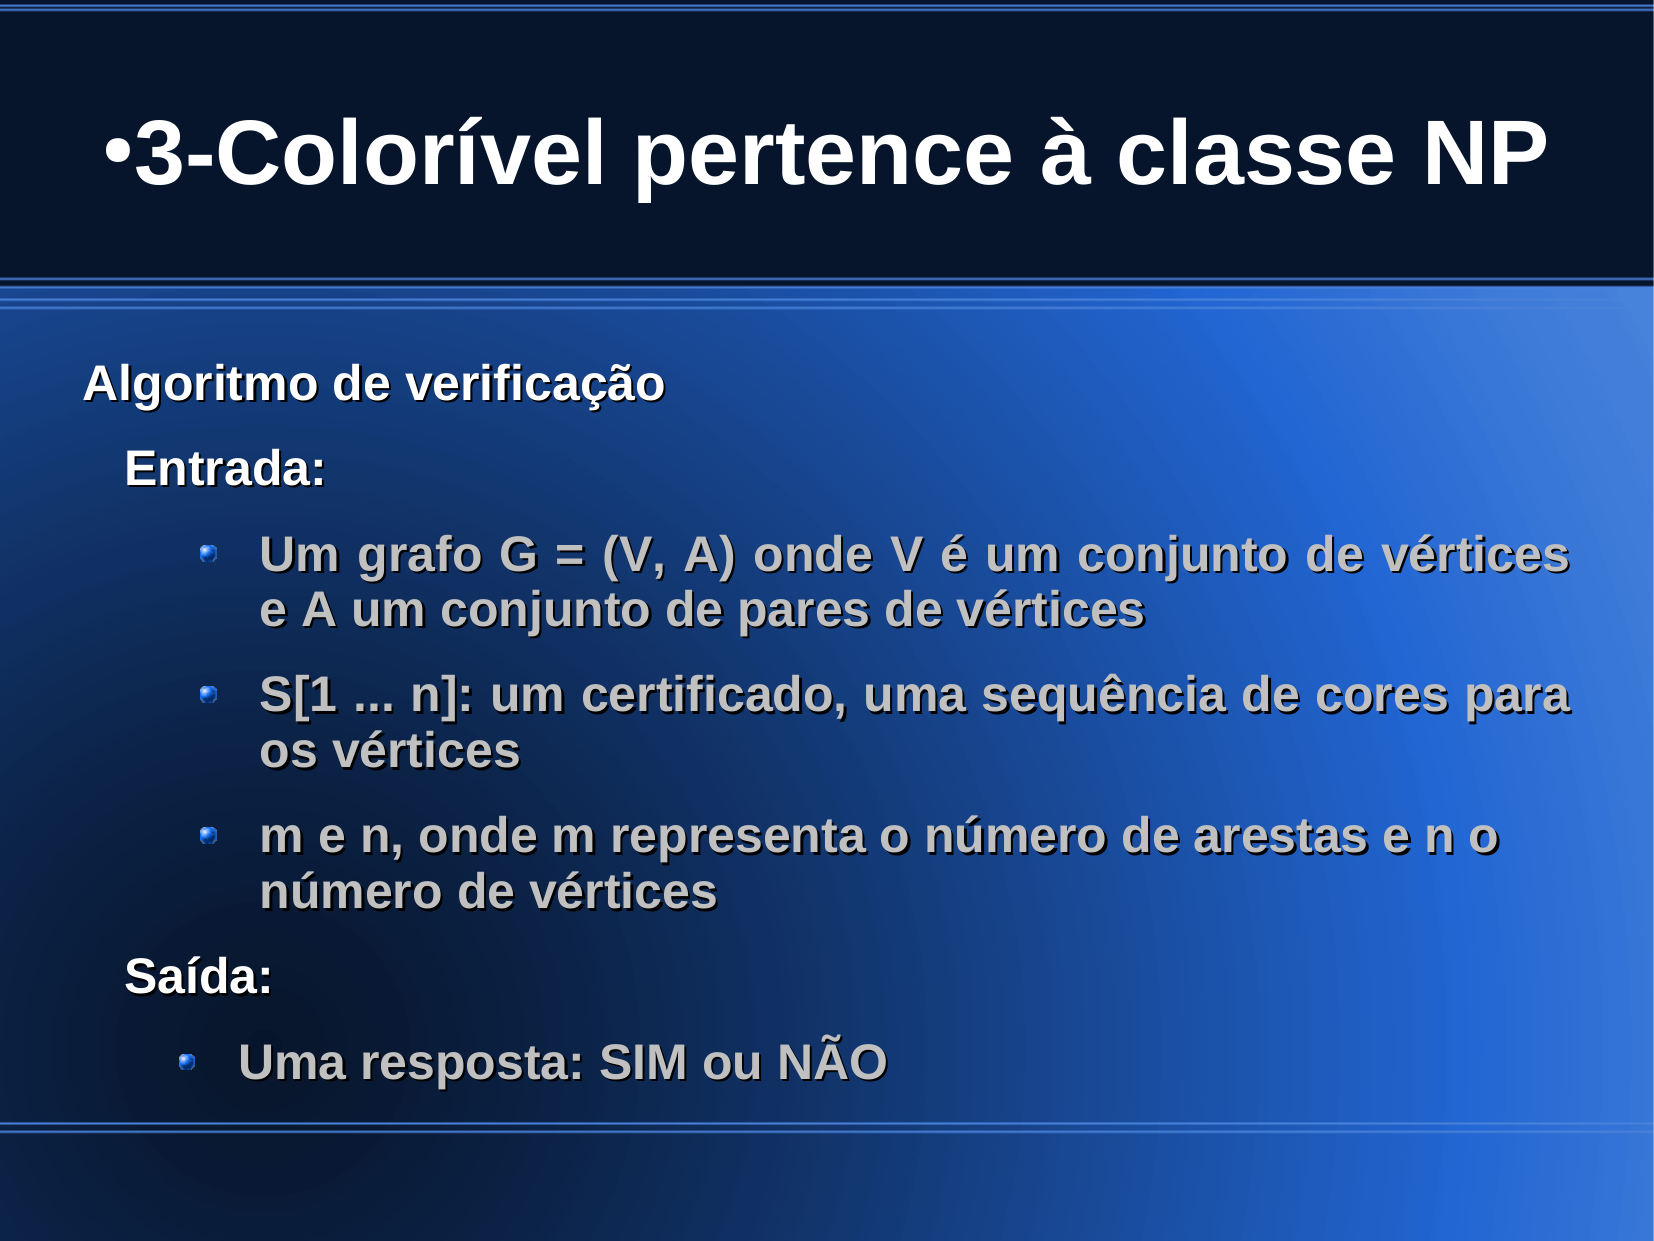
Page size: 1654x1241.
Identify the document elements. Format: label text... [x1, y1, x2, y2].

picture [0, 0, 1654, 1241]
list Algoritmo de verificação Entrada: Um grafo G = (V, A) onde V é um conjunto de vértices e A um conjunto de pares de vértices S[1 ... n]: um certificado, uma sequência de cores para os vértices m e n, onde m representa o número de arestas e n o número de vértices Saída: Uma resposta: SIM ou NÃO [82, 355, 1571, 1176]
title 3-Colorível pertence à classe NP [82, 49, 1571, 257]
